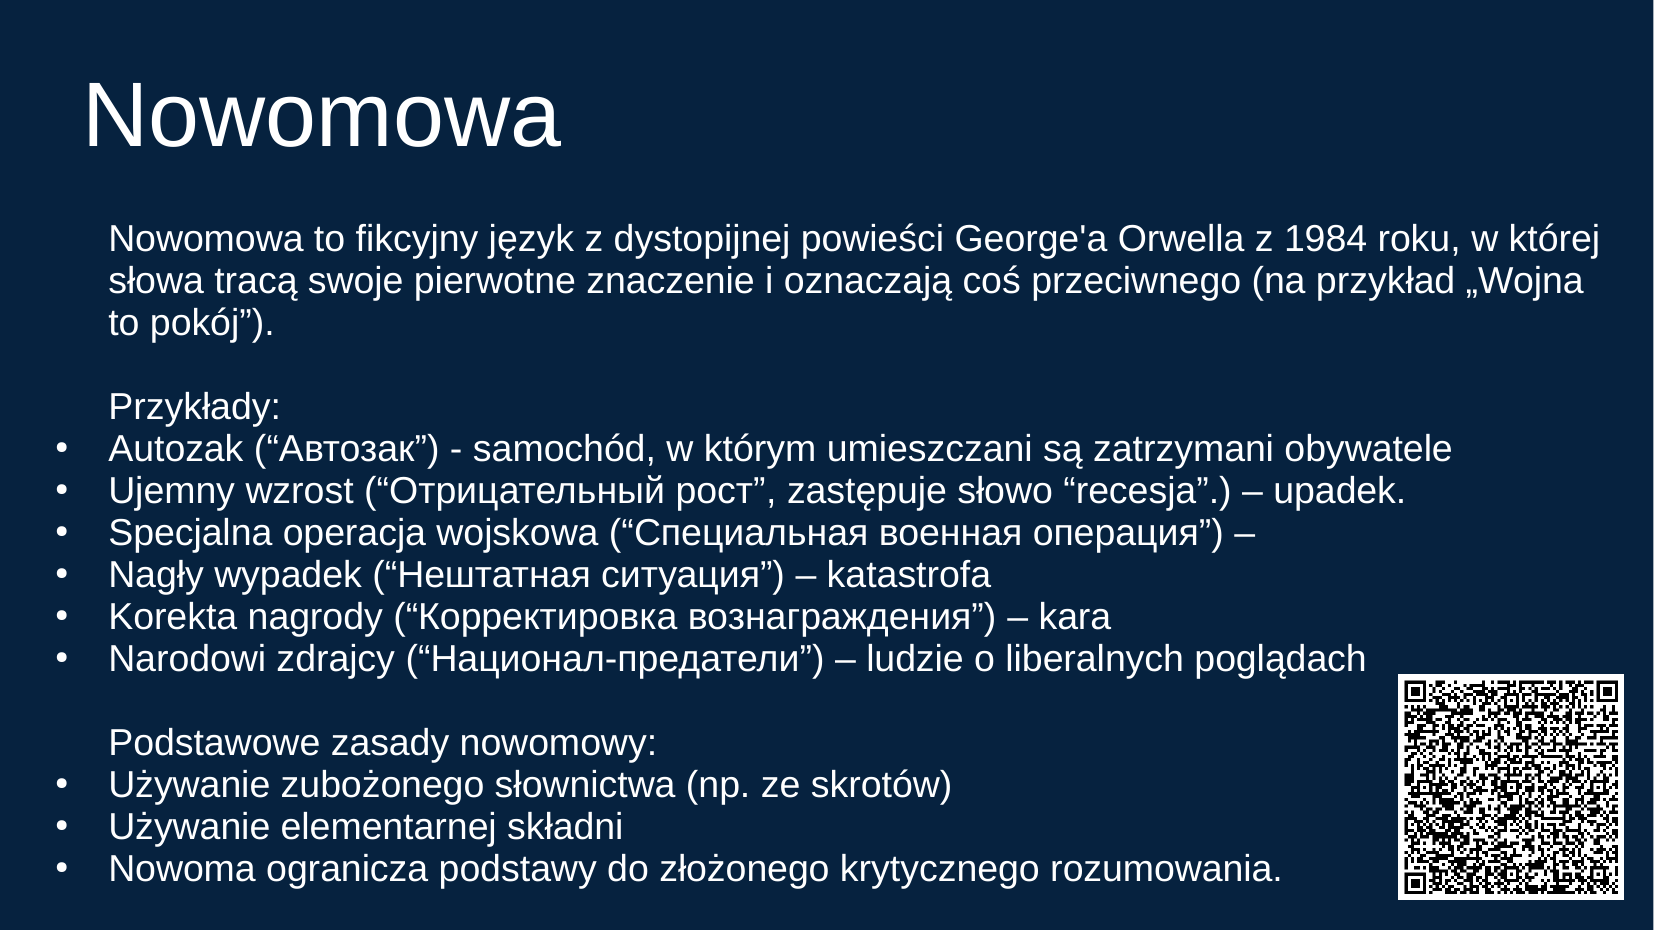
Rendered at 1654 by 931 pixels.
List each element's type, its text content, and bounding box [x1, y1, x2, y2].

title Nowomowa [82, 37, 1571, 193]
list Nowomowa to fikcyjny język z dystopijnej powieści George'a Orwella z 1984 roku, w której słowa tracą swoje pierwotne znaczenie i oznaczają coś przeciwnego (na przykład „Wojna to pokój”). Przykłady: Autozak (“Автозак”) - samochód, w którym umieszczani są zatrzymani obywatele Ujemny wzrost (“Отрицательный рост”, zastępuje słowo “recesja”.) – upadek. Specjalna operacja wojskowa (“Специальная военная операция”) – Nagły wypadek (“Нештатная ситуация”) – katastrofa Korekta nagrody (“Корректировка вознаграждения”) – kara Narodowi zdrajcy (“Национал-предатели”) – ludzie o liberalnych poglądach Podstawowe zasady nowomowy: Używanie zubożonego słownictwa (np. ze skrotów) Używanie elementarnej składni Nowoma ogranicza podstawy do złożonego krytycznego rozumowania. [37, 217, 1613, 901]
picture [1398, 674, 1624, 901]
